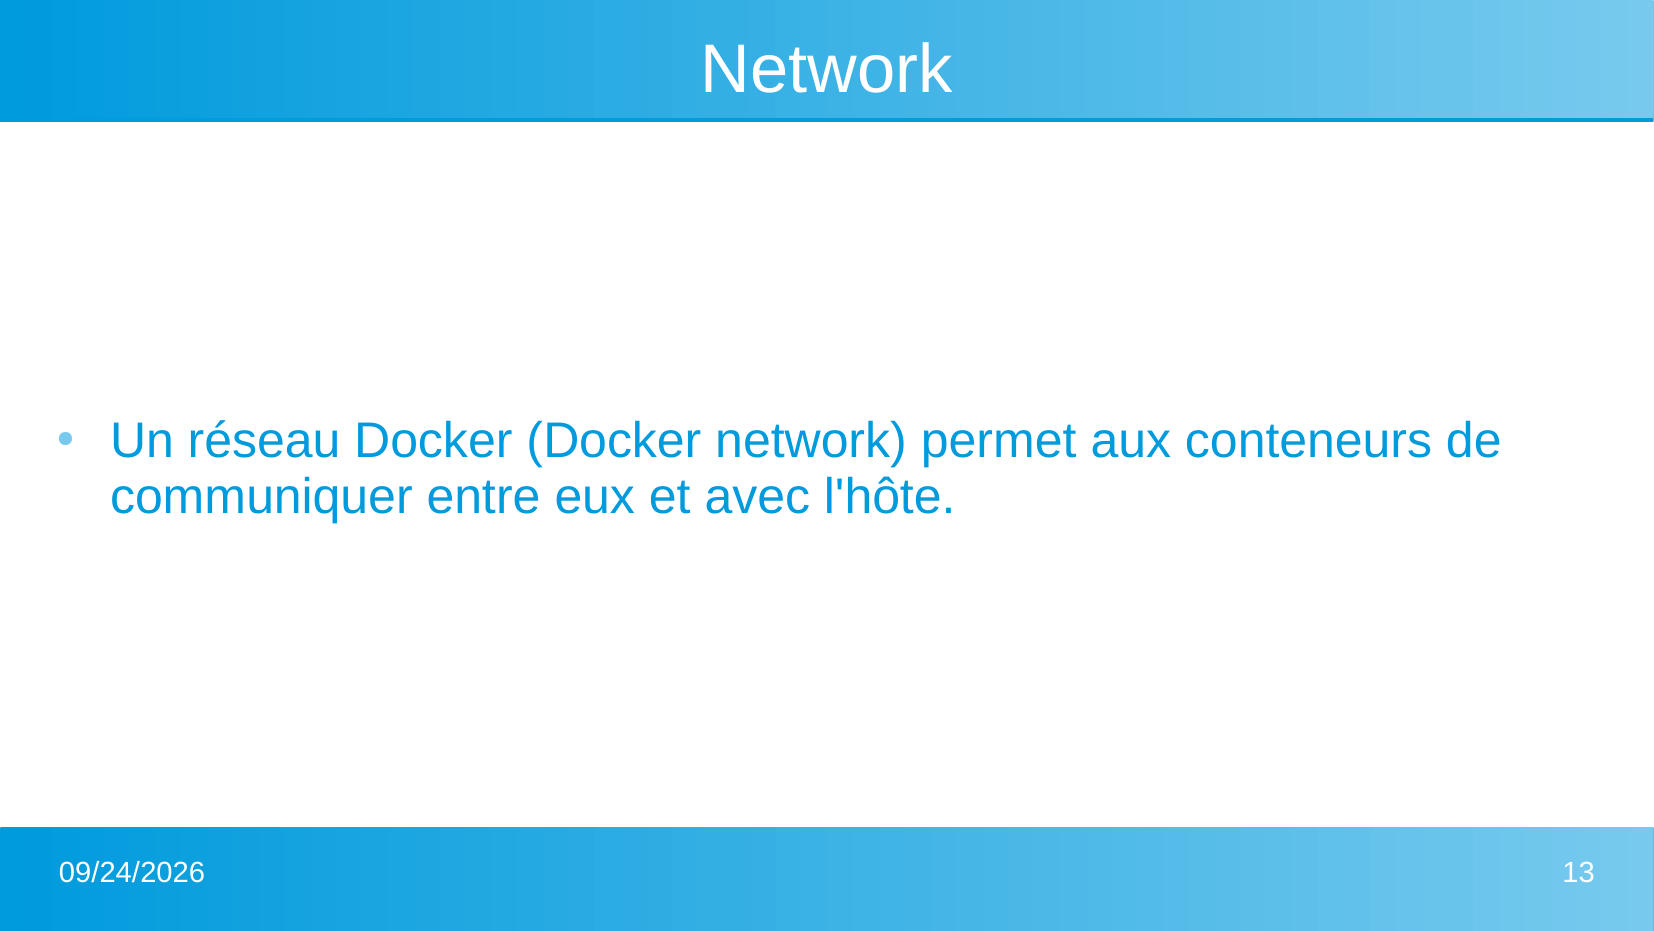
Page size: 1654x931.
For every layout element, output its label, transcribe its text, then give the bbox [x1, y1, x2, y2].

list Un réseau Docker (Docker network) permet aux conteneurs de communiquer entre eux et avec l'hôte. [39, 412, 1576, 751]
title Network [58, 29, 1595, 108]
